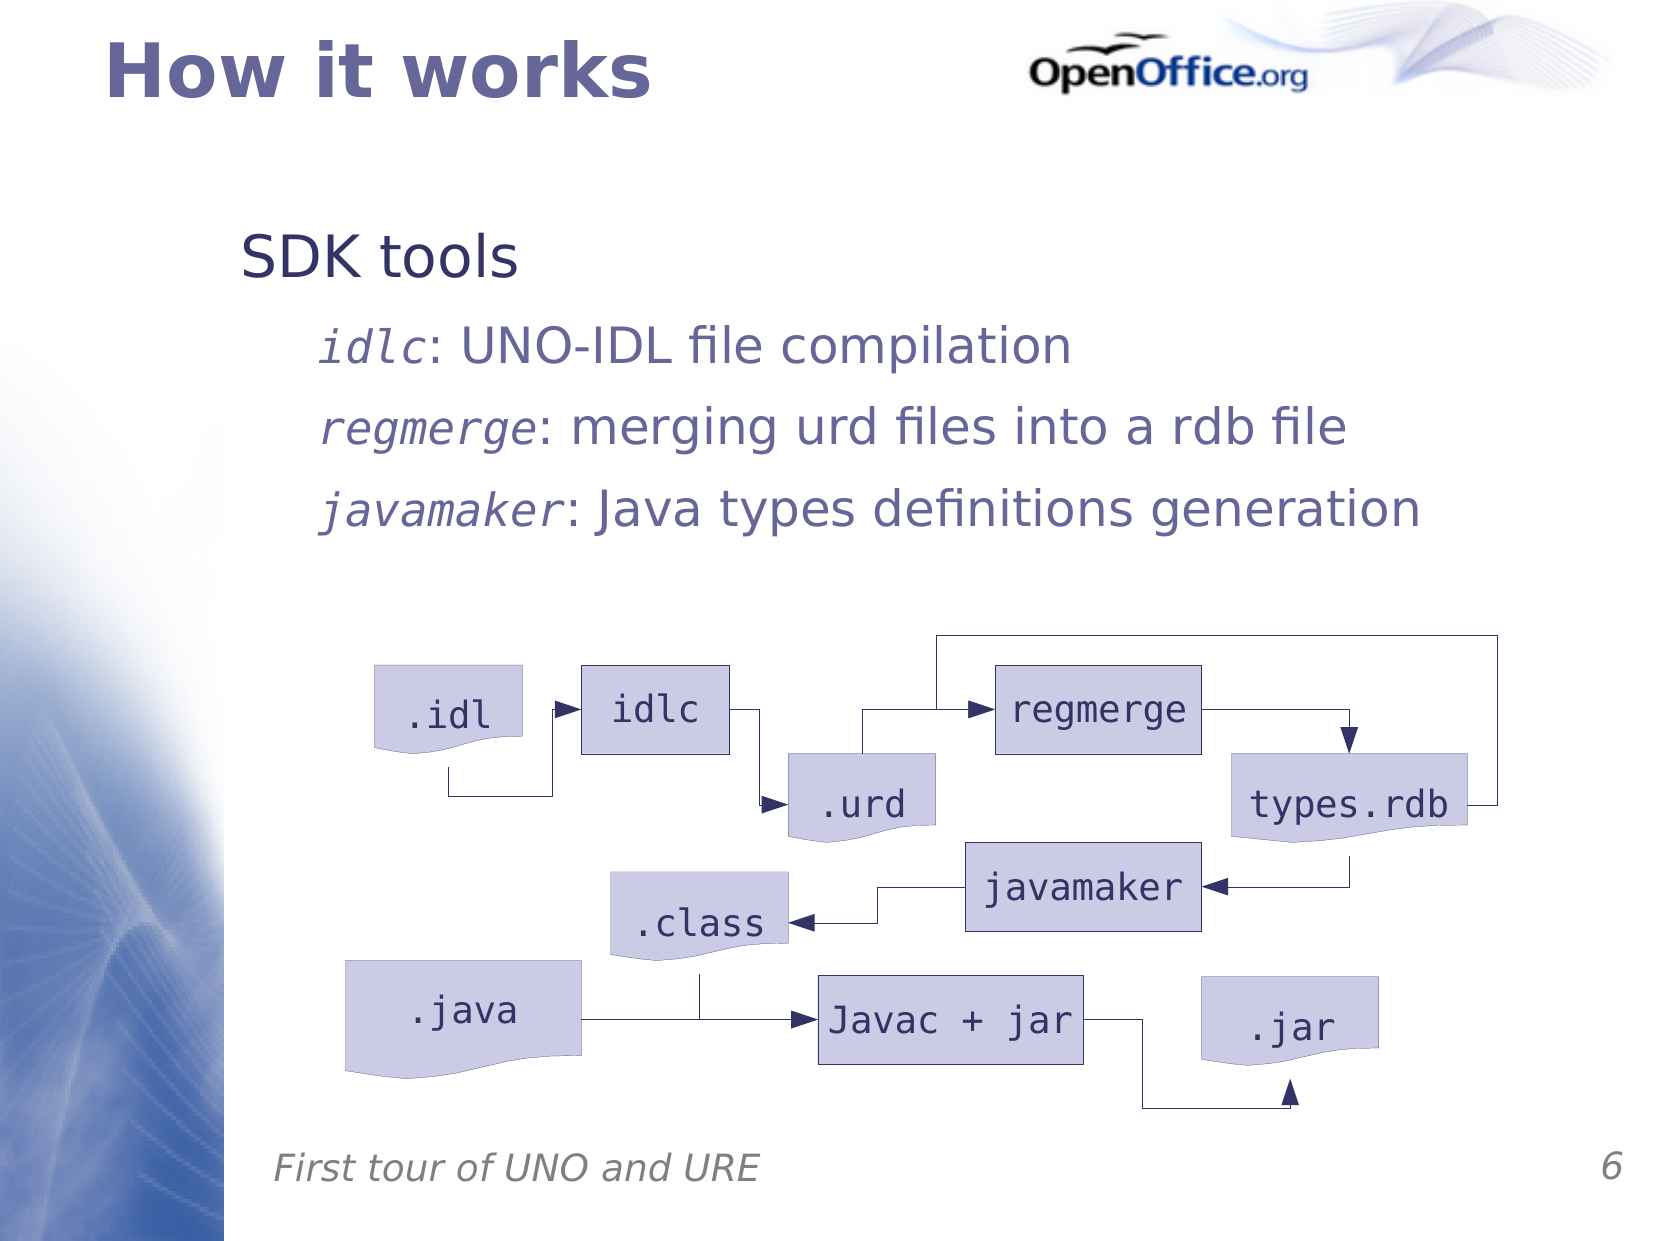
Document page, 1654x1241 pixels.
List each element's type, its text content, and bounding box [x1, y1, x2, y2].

chart [223, 620, 1619, 1132]
title How it works [15, 15, 987, 129]
list SDK tools idlc: UNO-IDL file compilation regmerge: merging urd files into a rdb file javamaker: Java types definitions generation [223, 223, 1619, 591]
picture [1014, 0, 1619, 100]
